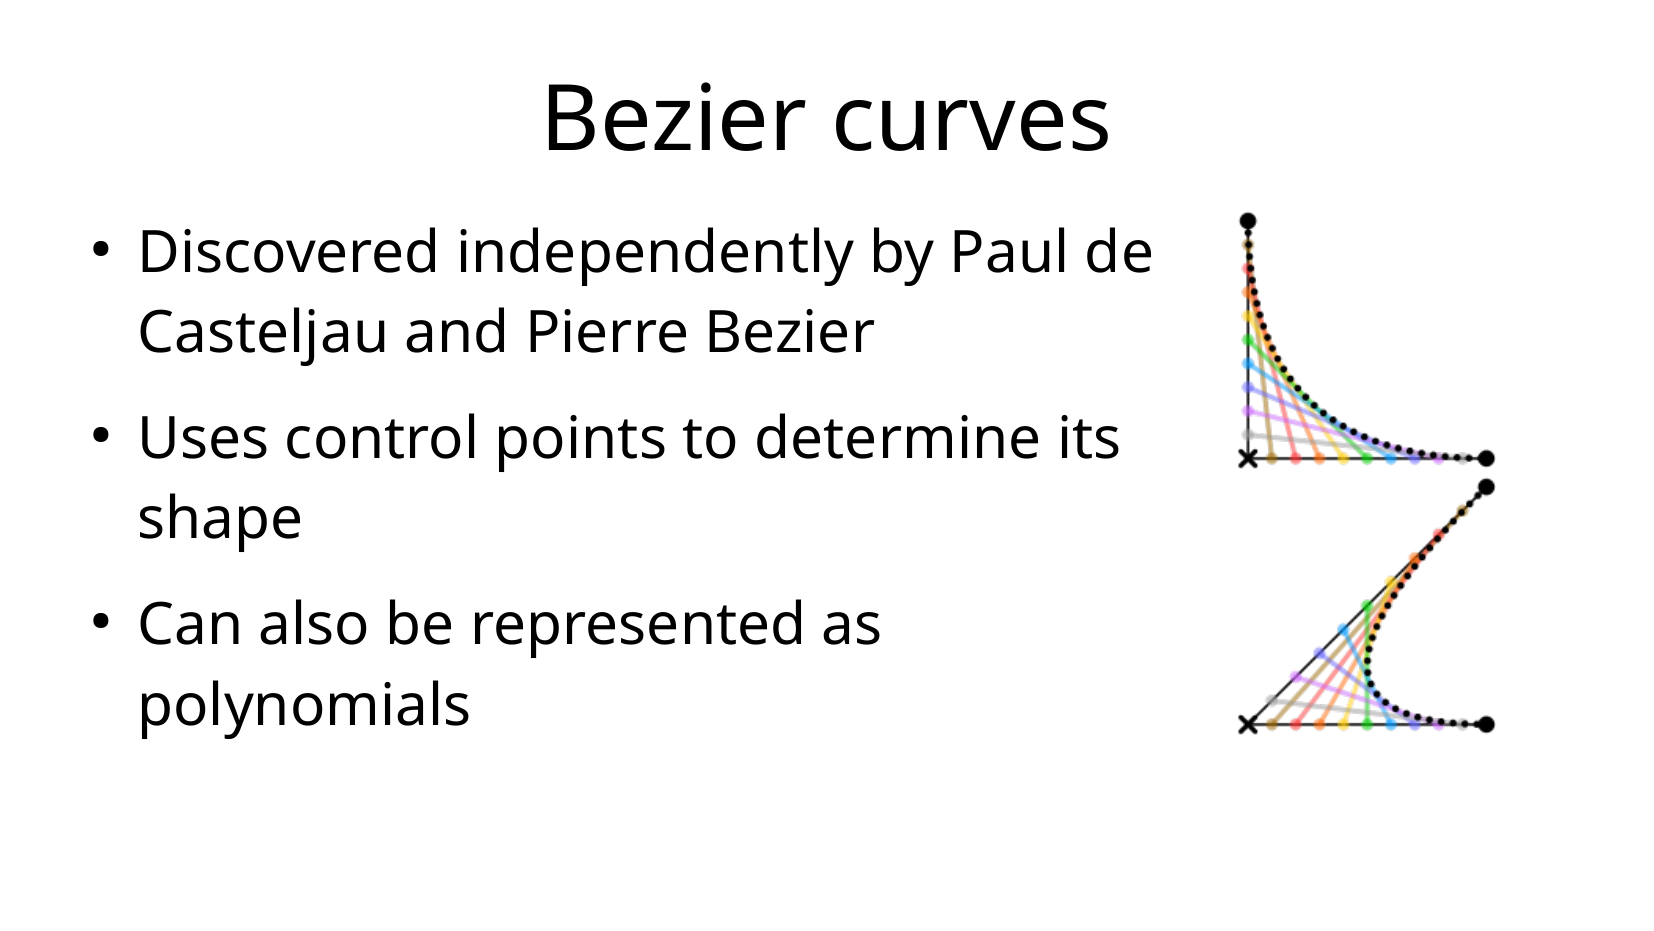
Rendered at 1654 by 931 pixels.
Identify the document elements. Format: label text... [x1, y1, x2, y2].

title Bezier curves [82, 37, 1571, 193]
list Discovered independently by Paul de Casteljau and Pierre Bezier Uses control points to determine its shape Can also be represented as polynomials [75, 210, 1163, 750]
picture [1234, 207, 1501, 739]
